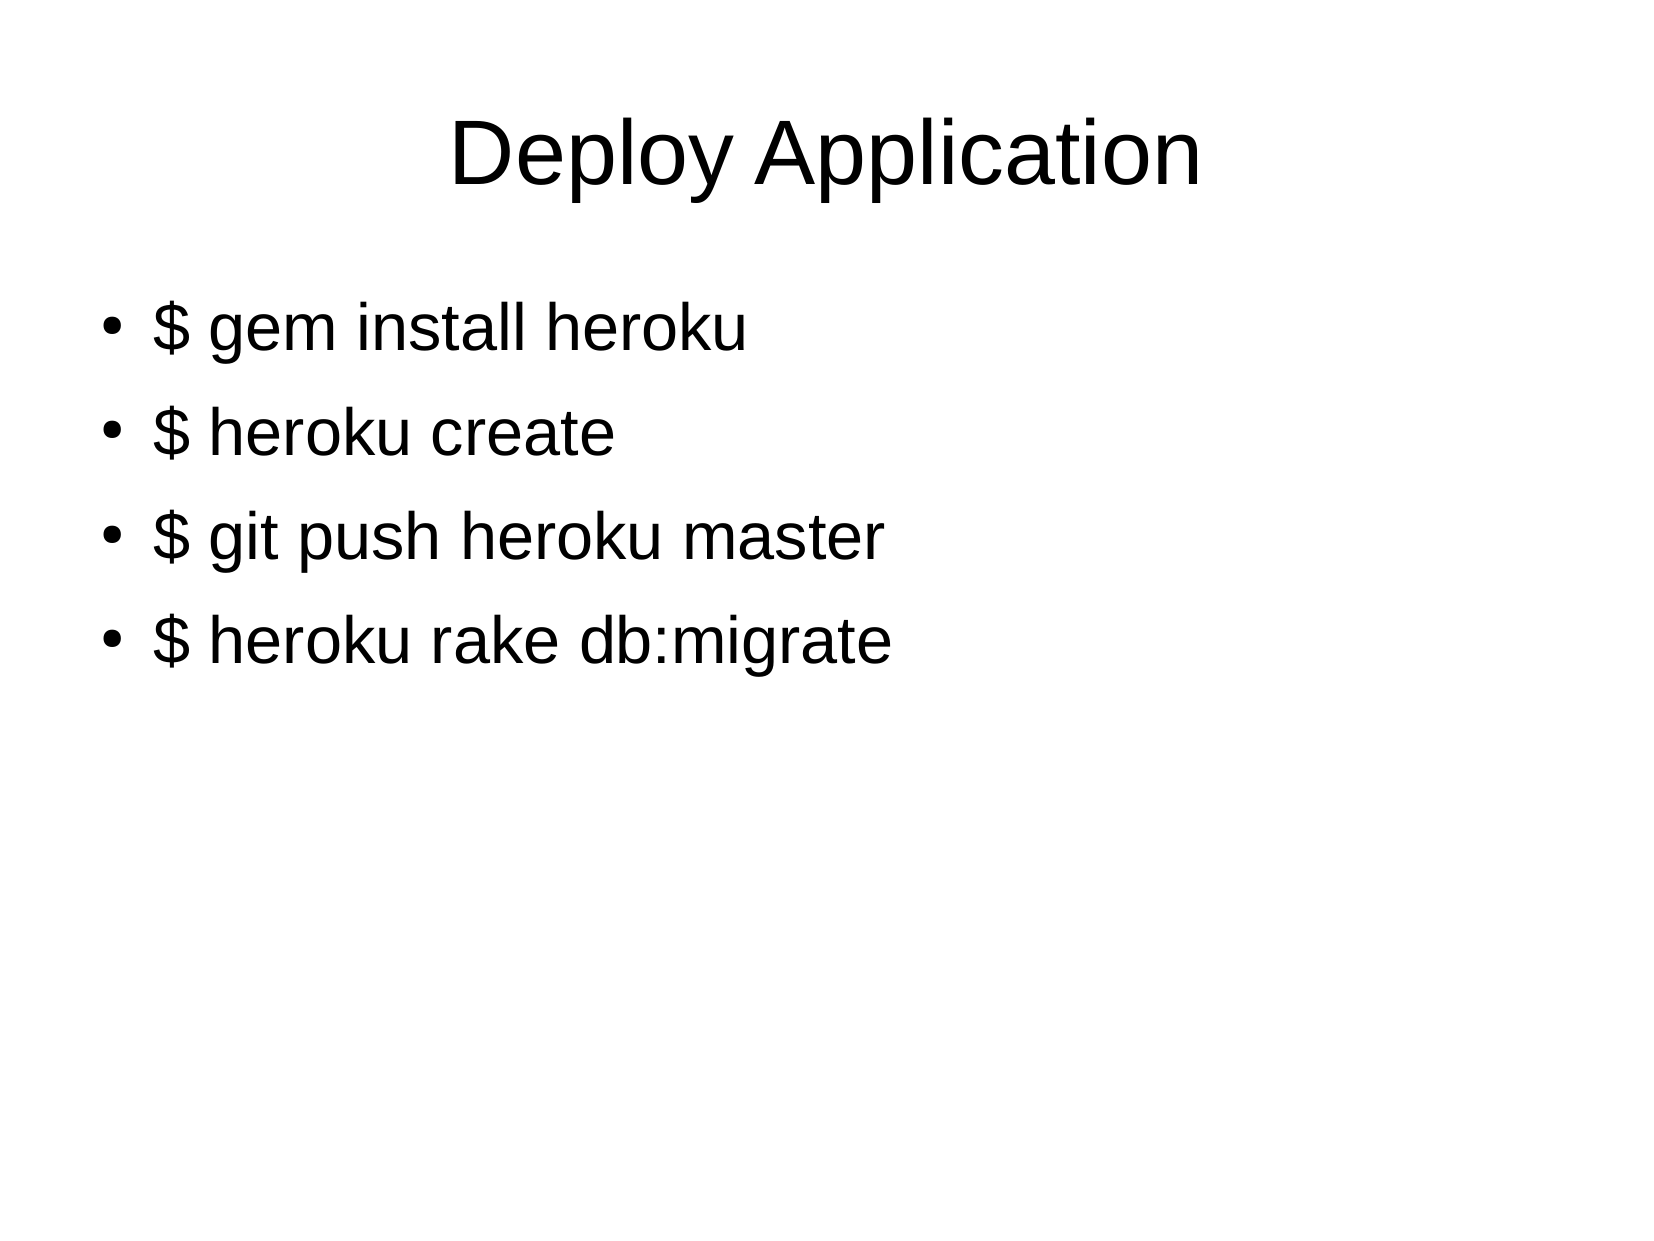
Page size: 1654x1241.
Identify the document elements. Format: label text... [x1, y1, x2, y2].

list $ gem install heroku $ heroku create $ git push heroku master $ heroku rake db:migrate [82, 290, 1571, 1109]
title Deploy Application [82, 49, 1571, 257]
